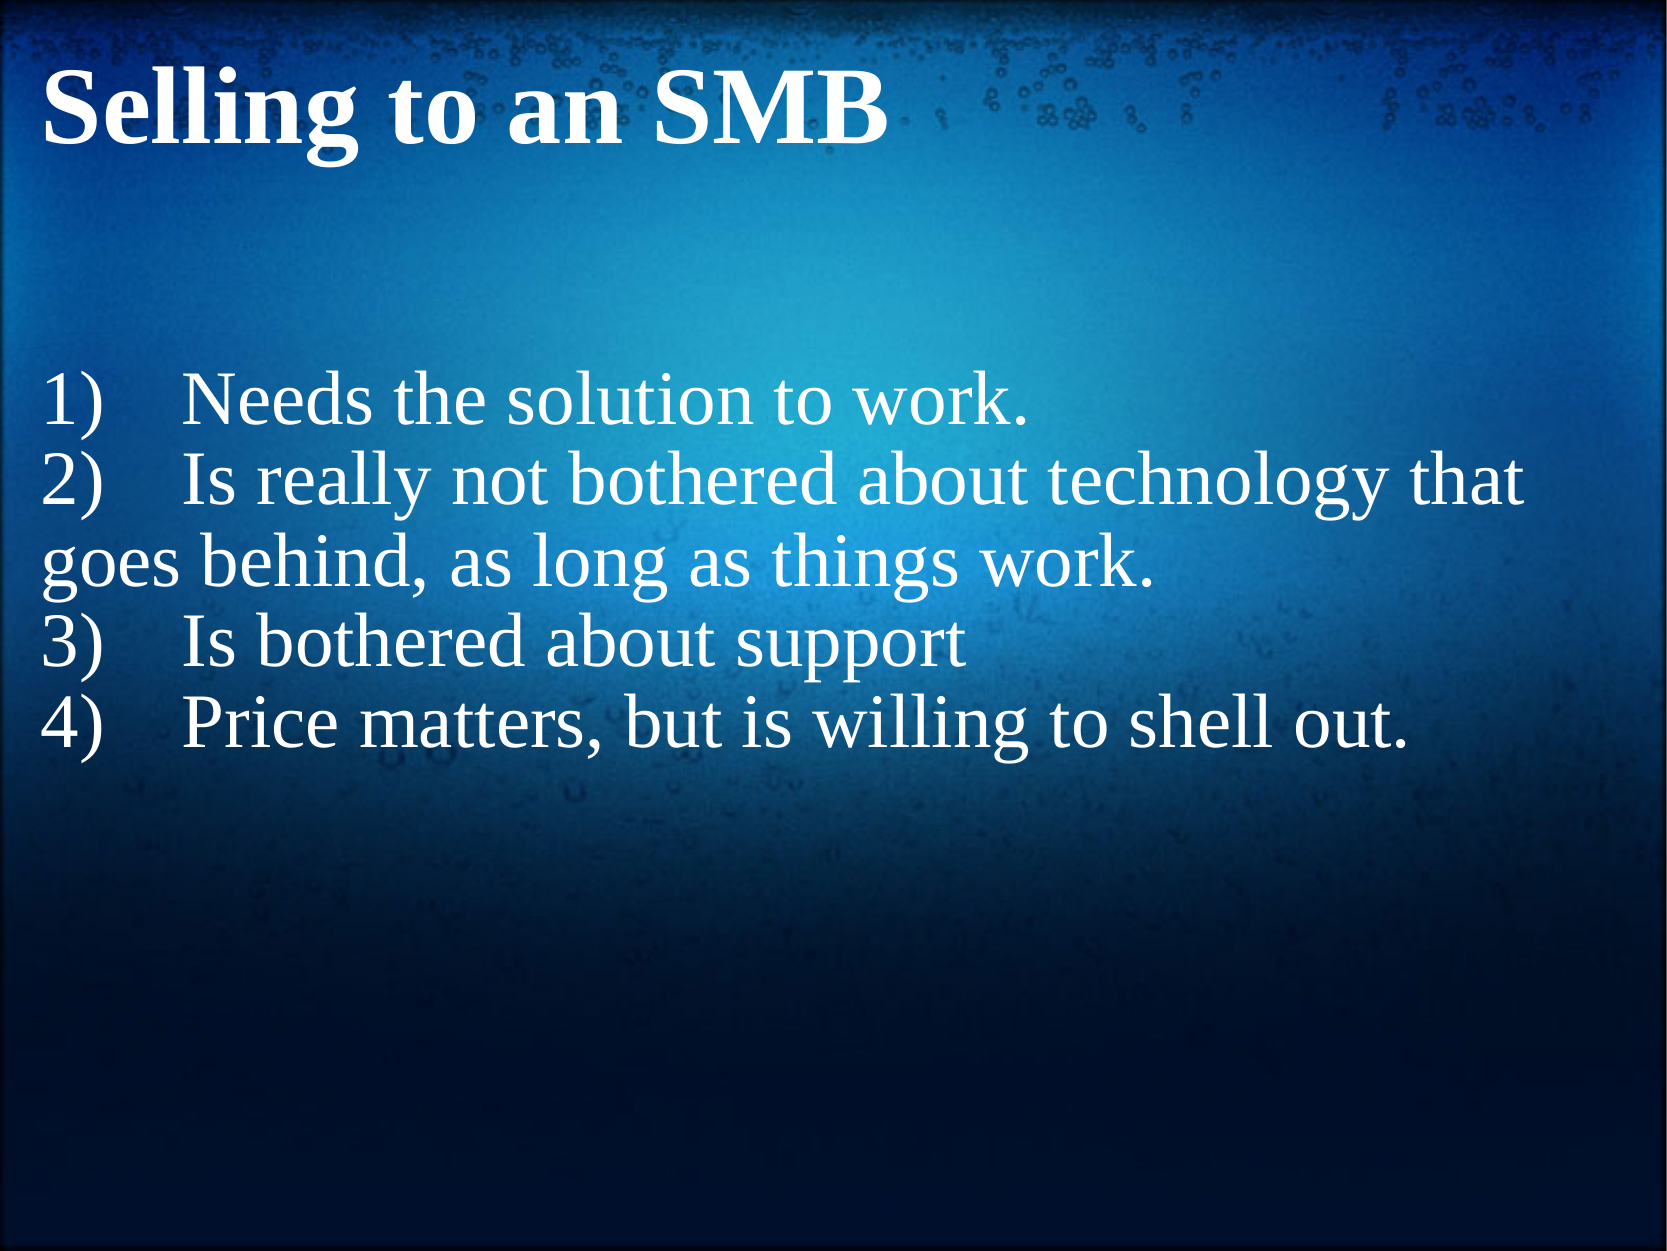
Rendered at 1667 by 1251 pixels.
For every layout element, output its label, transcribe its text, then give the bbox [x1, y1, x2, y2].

list 1) Needs the solution to work. 2) Is really not bothered about technology that goes behind, as long as things work. 3) Is bothered about support 4) Price matters, but is willing to shell out. [40, 300, 1627, 1201]
title Selling to an SMB [40, 50, 1627, 201]
picture [0, 0, 1667, 1251]
